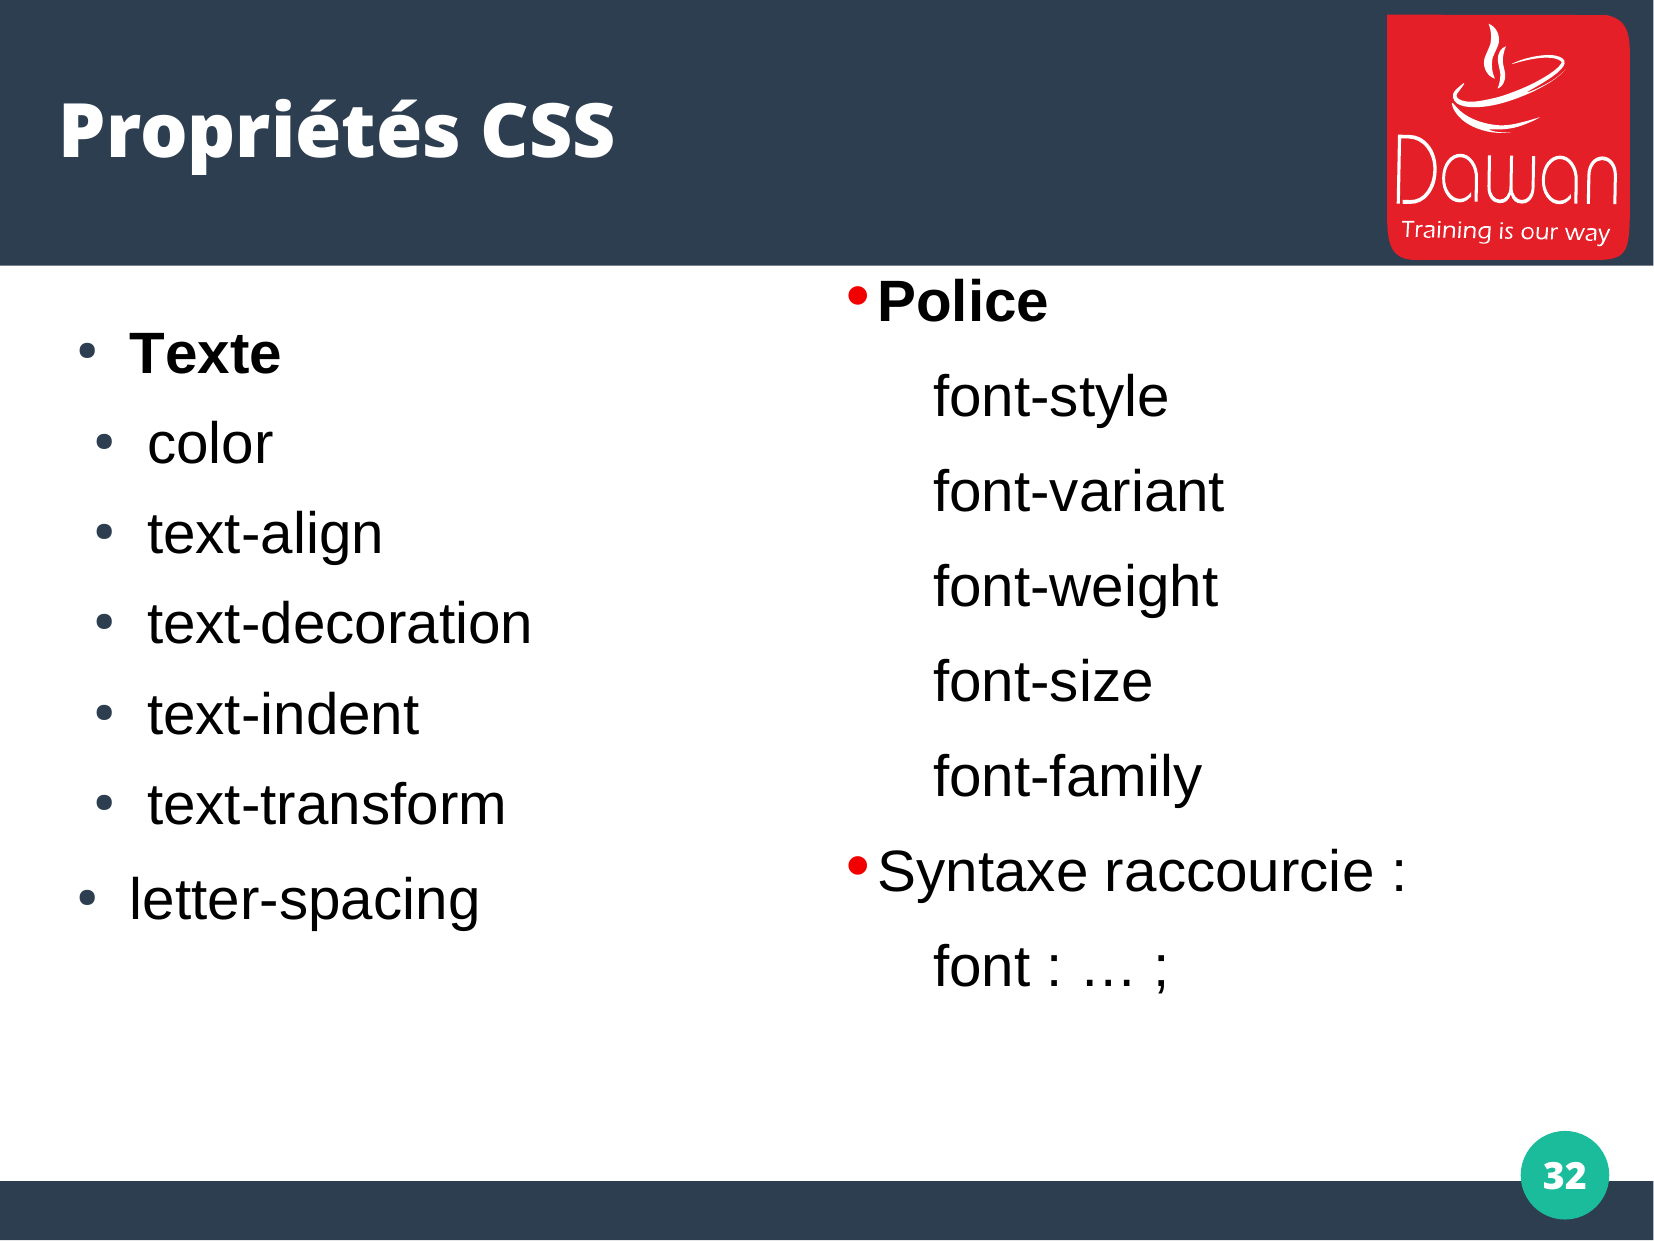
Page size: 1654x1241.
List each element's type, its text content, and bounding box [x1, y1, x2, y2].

text_box Police font-style font-variant font-weight font-size font-family Syntaxe raccourcie : font : … ; [845, 265, 1596, 1094]
list Texte color text-align text-decoration text-indent text-transform letter-spacing [59, 324, 1595, 1152]
title Propriétés CSS [59, 49, 1387, 207]
picture [1387, 14, 1630, 260]
